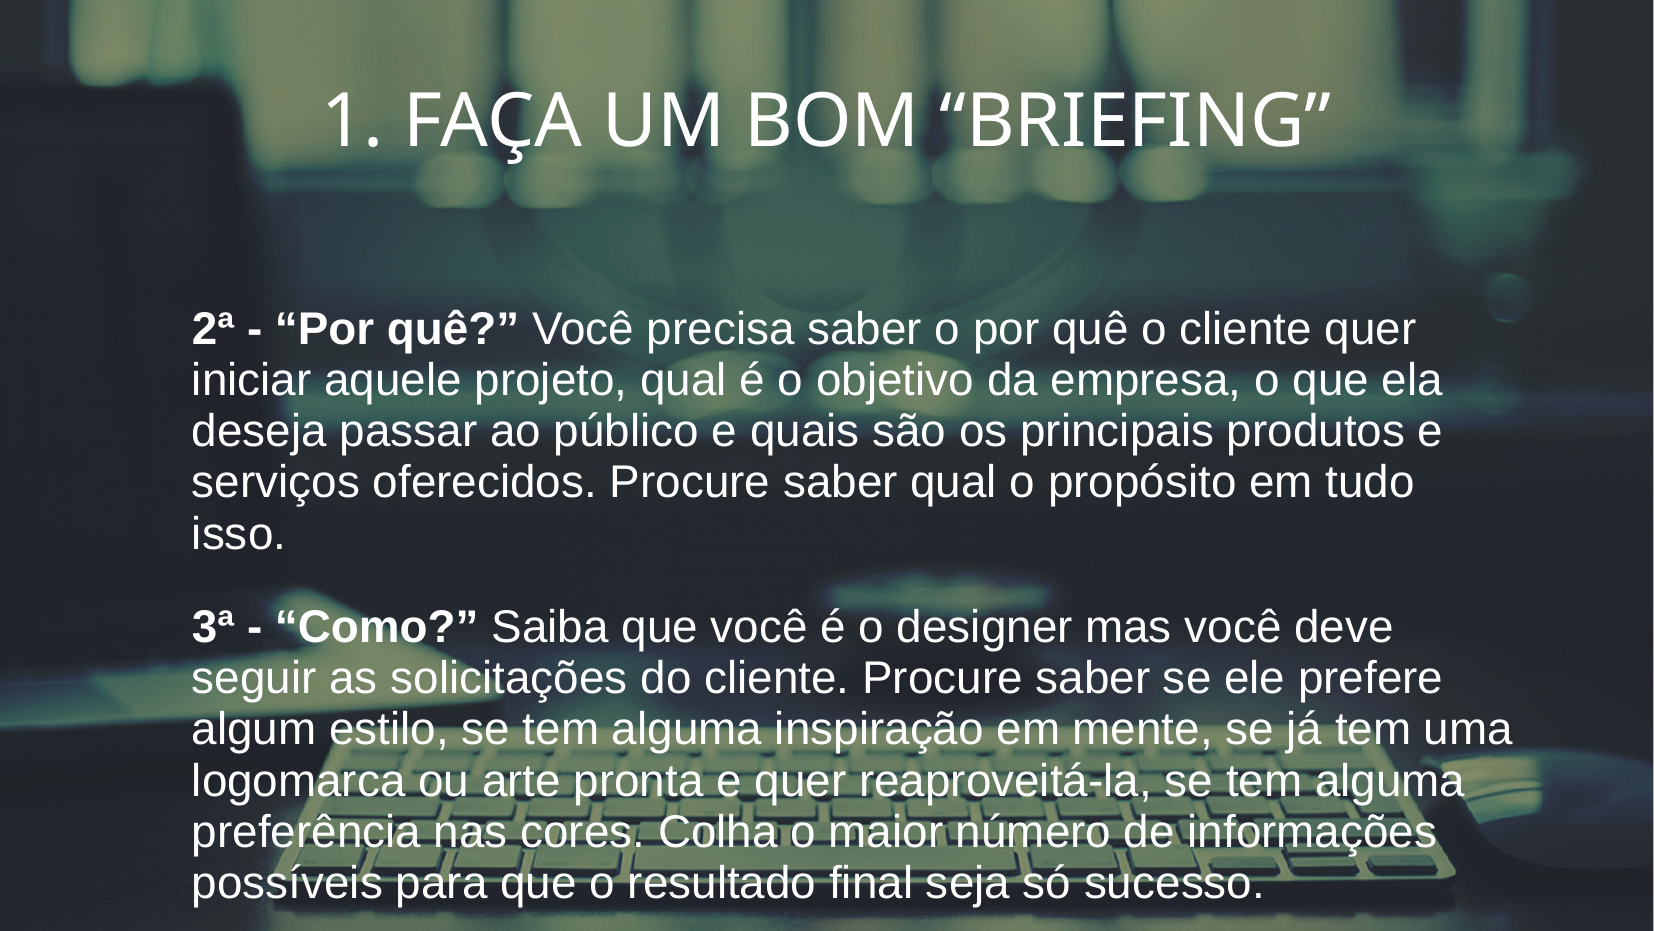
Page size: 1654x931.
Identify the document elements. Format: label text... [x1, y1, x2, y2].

text_box 2ª - “Por quê?” Você precisa saber o por quê o cliente quer iniciar aquele projeto, qual é o objetivo da empresa, o que ela deseja passar ao público e quais são os principais produtos e serviços oferecidos. Procure saber qual o propósito em tudo isso. 3ª - “Como?” Saiba que você é o designer mas você deve seguir as solicitações do cliente. Procure saber se ele prefere algum estilo, se tem alguma inspiração em mente, se já tem uma logomarca ou arte pronta e quer reaproveitá-la, se tem alguma preferência nas cores. Colha o maior número de informações possíveis para que o resultado final seja só sucesso. [177, 295, 1536, 916]
picture [0, 0, 1654, 931]
text_box 1. FAÇA UM BOM “BRIEFING” [236, 59, 1418, 263]
